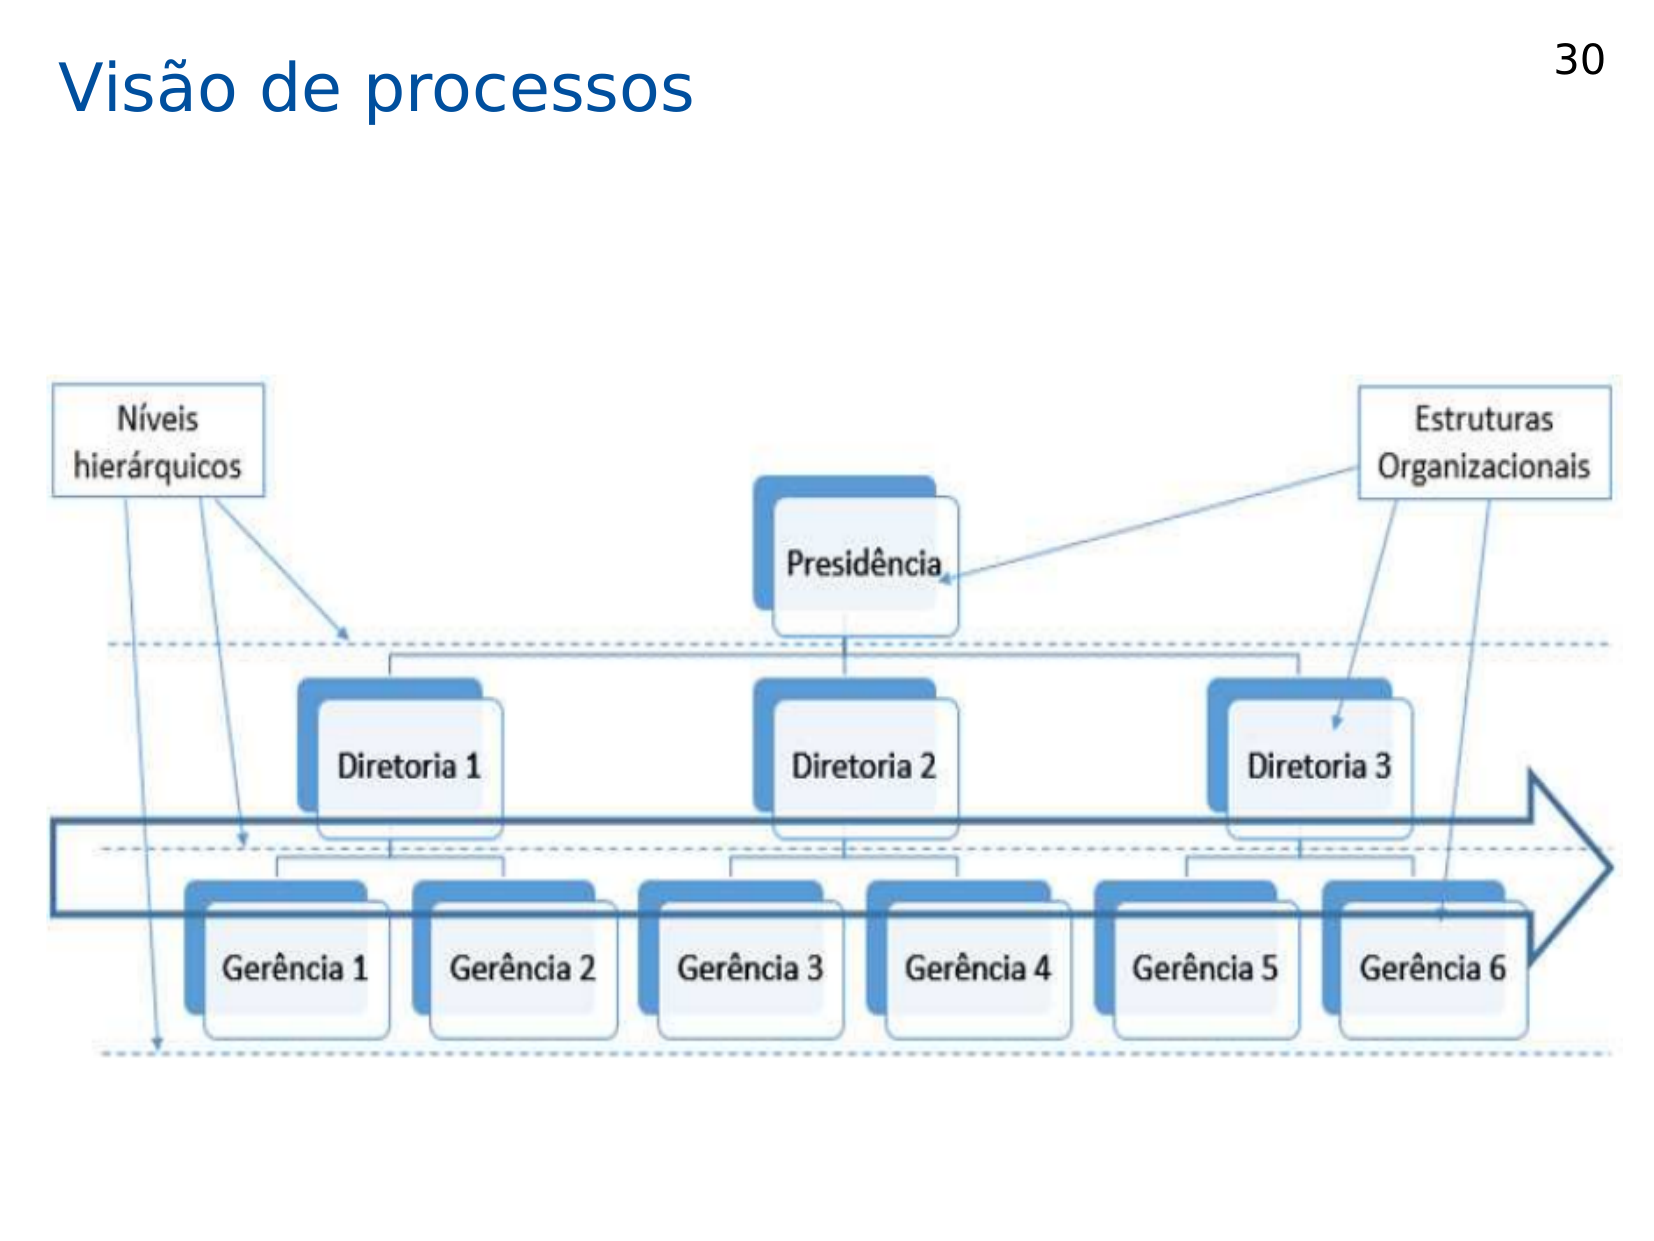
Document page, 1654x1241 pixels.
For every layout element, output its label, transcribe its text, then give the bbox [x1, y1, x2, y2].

picture [45, 373, 1623, 1068]
title Visão de processos [59, 29, 1506, 148]
